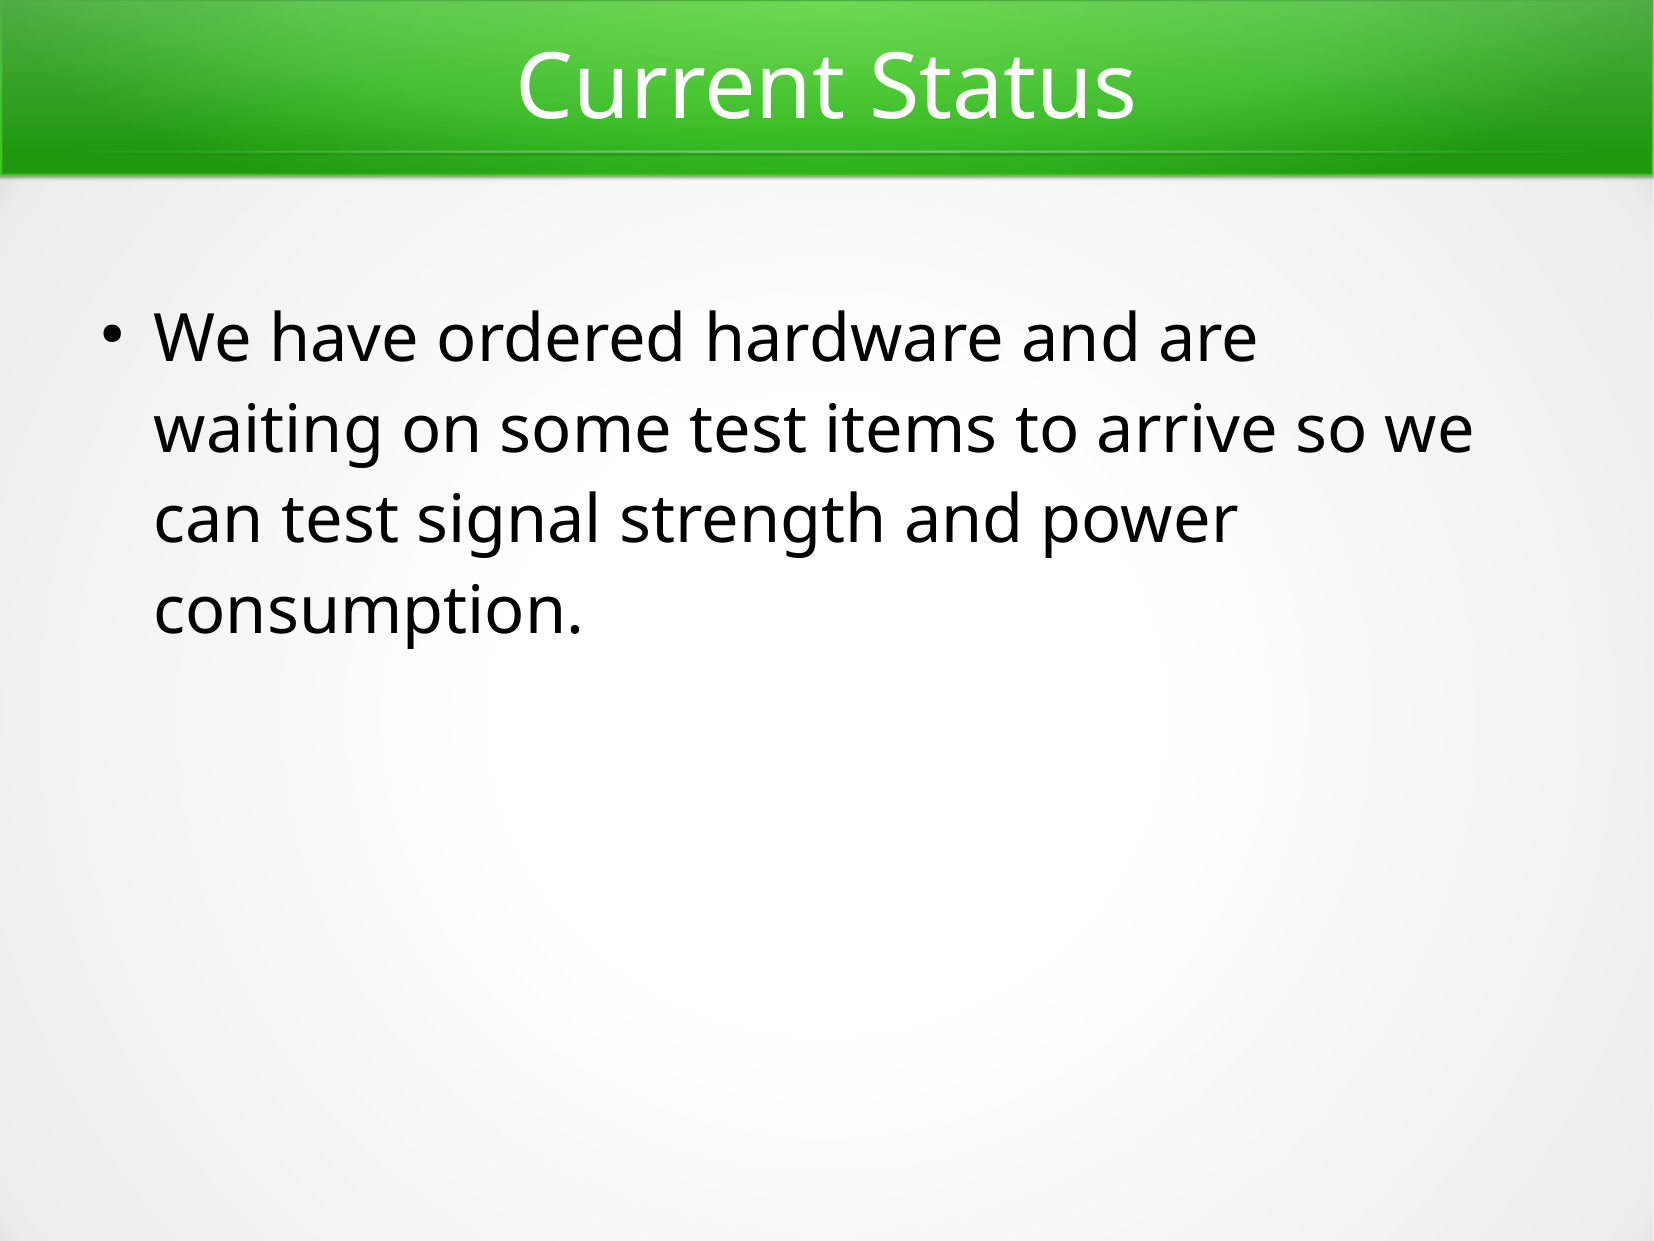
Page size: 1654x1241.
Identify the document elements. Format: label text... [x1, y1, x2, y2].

picture [0, 0, 1654, 1241]
list We have ordered hardware and are waiting on some test items to arrive so we can test signal strength and power consumption. [82, 290, 1501, 1010]
title Current Status [82, 11, 1571, 154]
